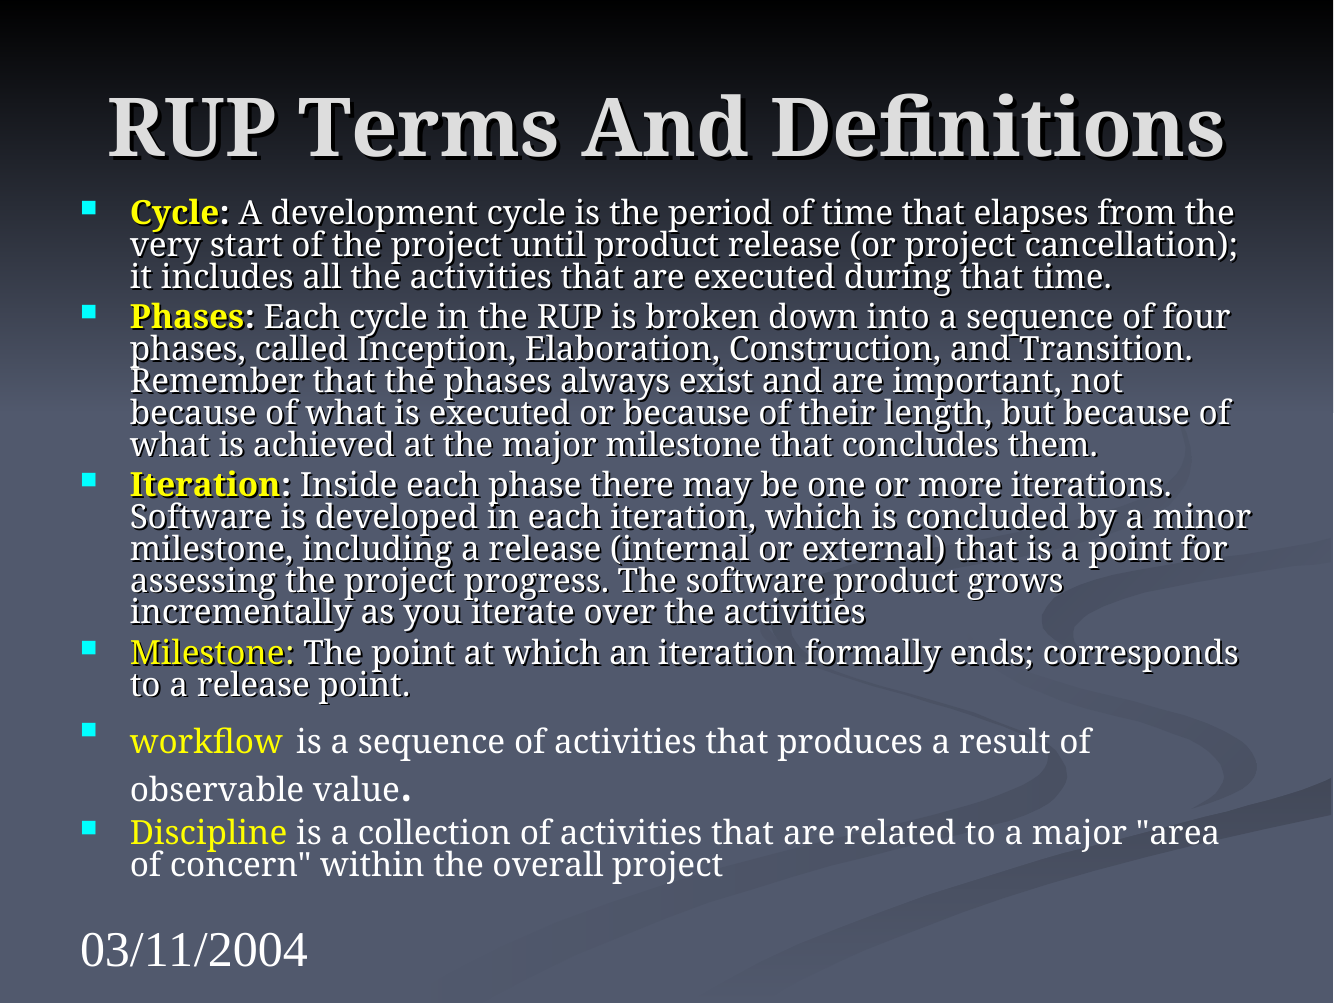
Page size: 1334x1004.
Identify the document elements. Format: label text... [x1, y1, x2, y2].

list Cycle: A development cycle is the period of time that elapses from the very start of the project until product release (or project cancellation); it includes all the activities that are executed during that time. Phases: Each cycle in the RUP is broken down into a sequence of four phases, called Inception, Elaboration, Construction, and Transition. Remember that the phases always exist and are important, not because of what is executed or because of their length, but because of what is achieved at the major milestone that concludes them. Iteration: Inside each phase there may be one or more iterations. Software is developed in each iteration, which is concluded by a minor milestone, including a release (internal or external) that is a point for assessing the project progress. The software product grows incrementally as you iterate over the activities Milestone: The point at which an iteration formally ends; corresponds to a release point. workflow is a sequence of activities that produces a result of observable value. Discipline is a collection of activities that are related to a major "area of concern" within the overall project [66, 192, 1267, 913]
title RUP Terms And Definitions [66, 19, 1267, 192]
